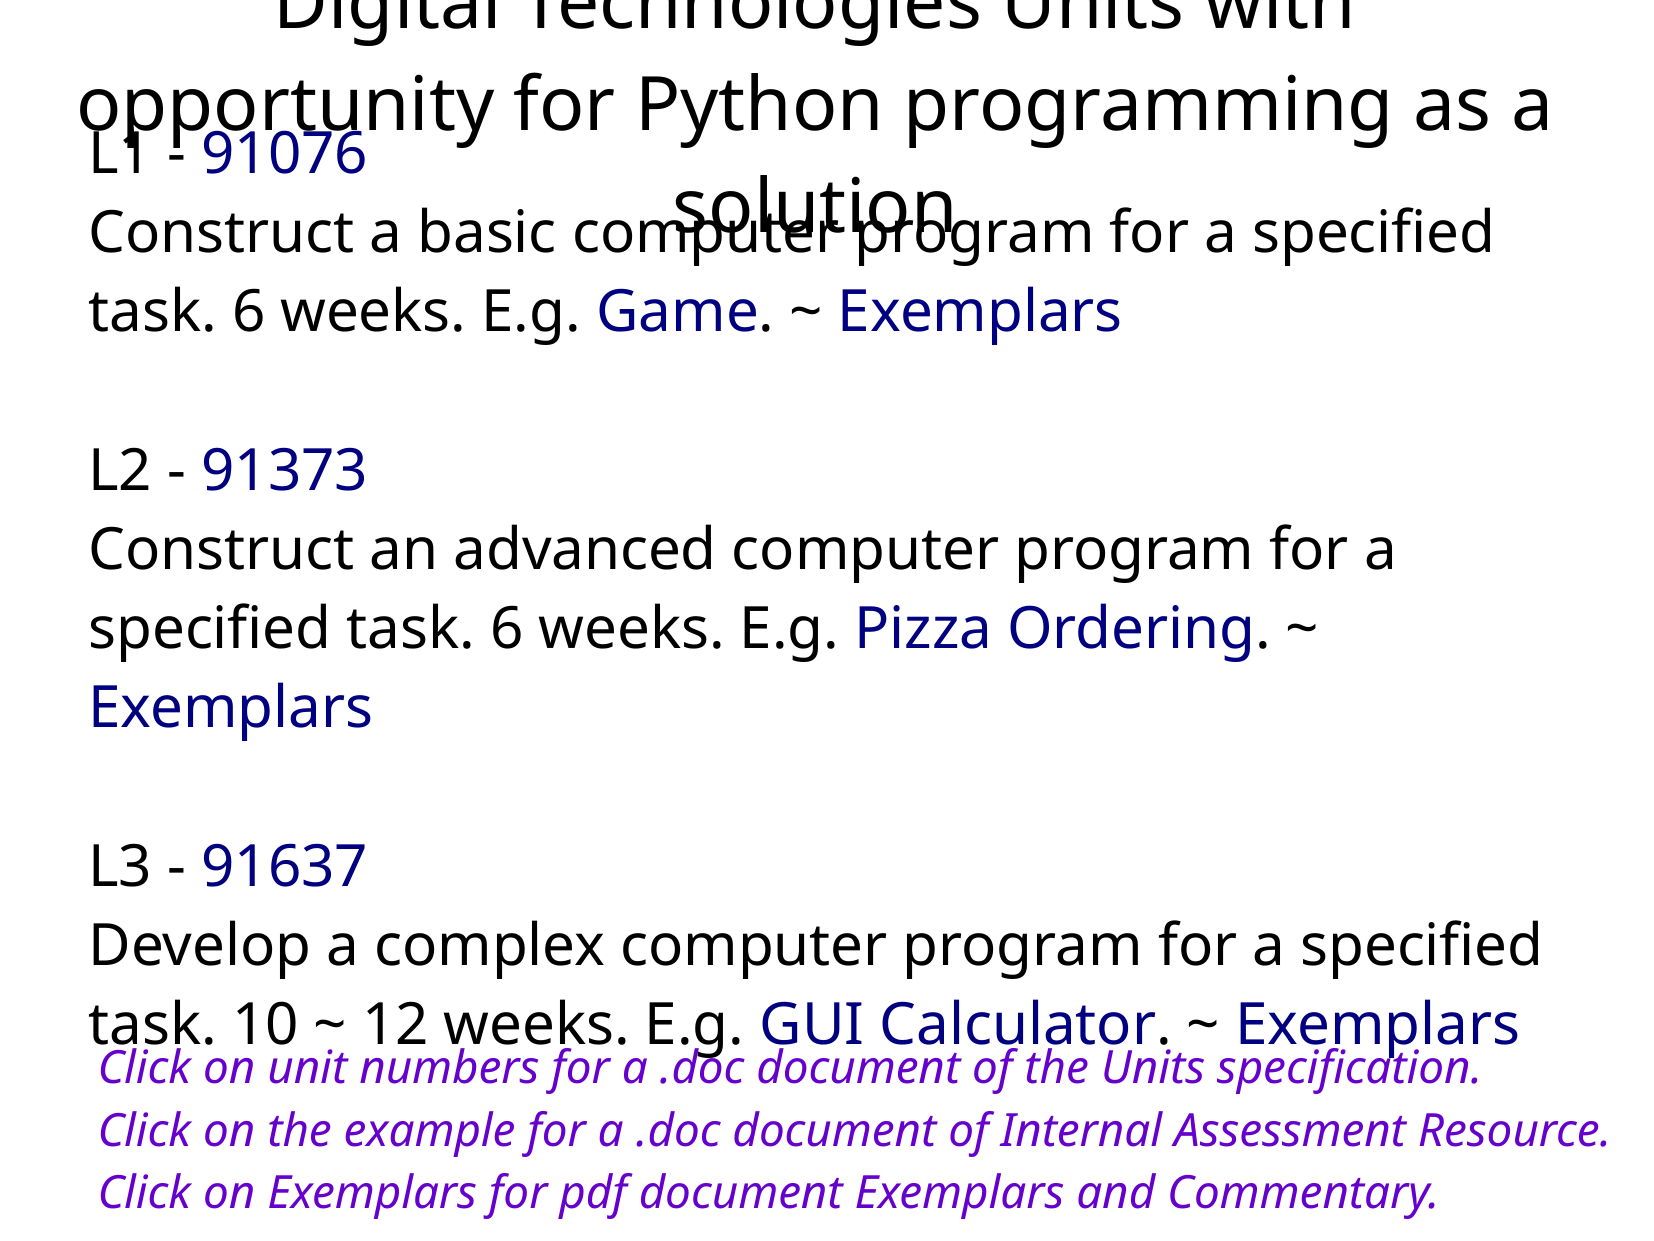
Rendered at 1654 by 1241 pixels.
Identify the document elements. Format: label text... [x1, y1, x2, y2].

title Digital Technologies Units with opportunity for Python programming as a solution [71, 18, 1560, 184]
text_box Click on unit numbers for a .doc document of the Units specification. Click on the example for a .doc document of Internal Assessment Resource. Click on Exemplars for pdf document Exemplars and Commentary. [82, 1027, 1642, 1195]
title L1 - 91076 Construct a basic computer program for a specified task. 6 weeks. E.g. Game. ~ Exemplars L2 - 91373 Construct an advanced computer program for a specified task. 6 weeks. E.g. Pizza Ordering. ~ Exemplars L3 - 91637 Develop a complex computer program for a specified task. 10 ~ 12 weeks. E.g. GUI Calculator. ~ Exemplars [88, 204, 1577, 969]
